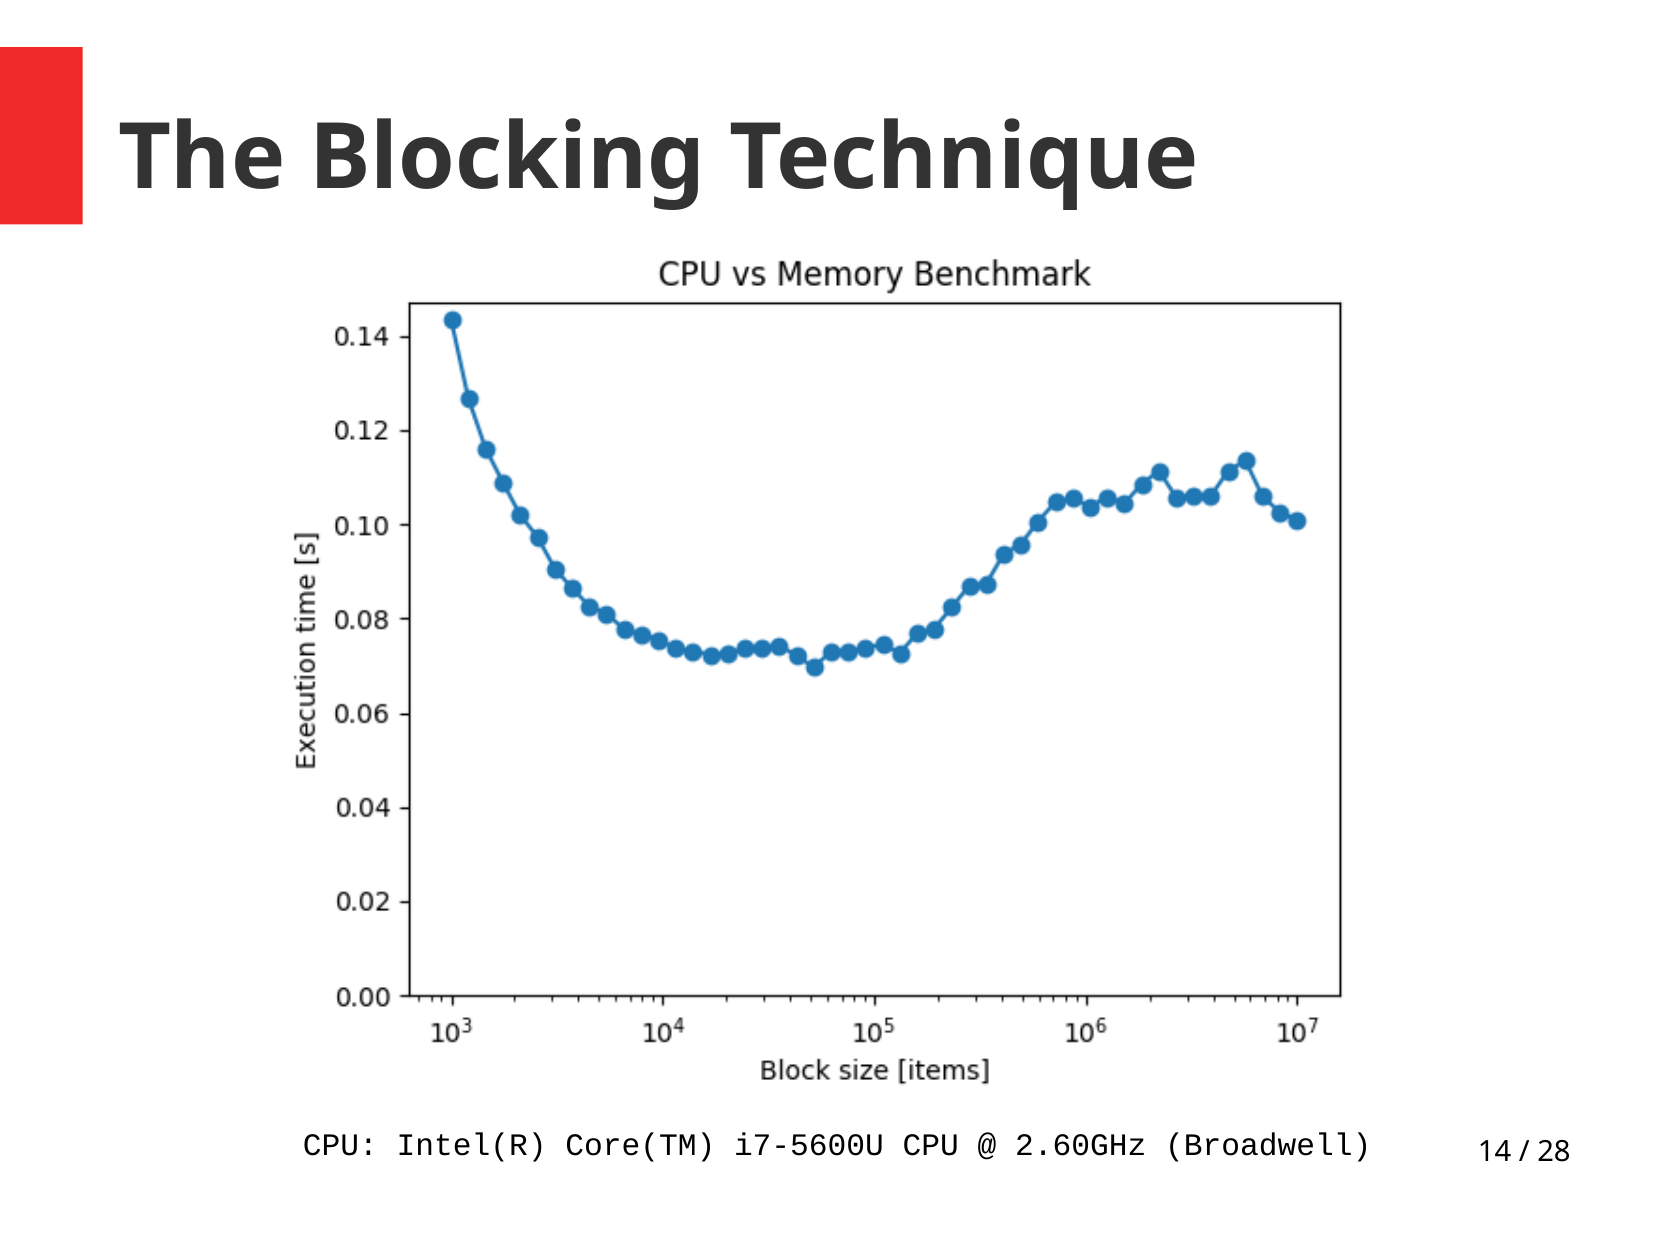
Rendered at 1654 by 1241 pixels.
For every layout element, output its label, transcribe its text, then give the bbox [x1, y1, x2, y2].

title The Blocking Technique [118, 49, 1571, 257]
text_box CPU: Intel(R) Core(TM) i7-5600U CPU @ 2.60GHz (Broadwell) [288, 1121, 1387, 1162]
picture [259, 257, 1460, 1096]
